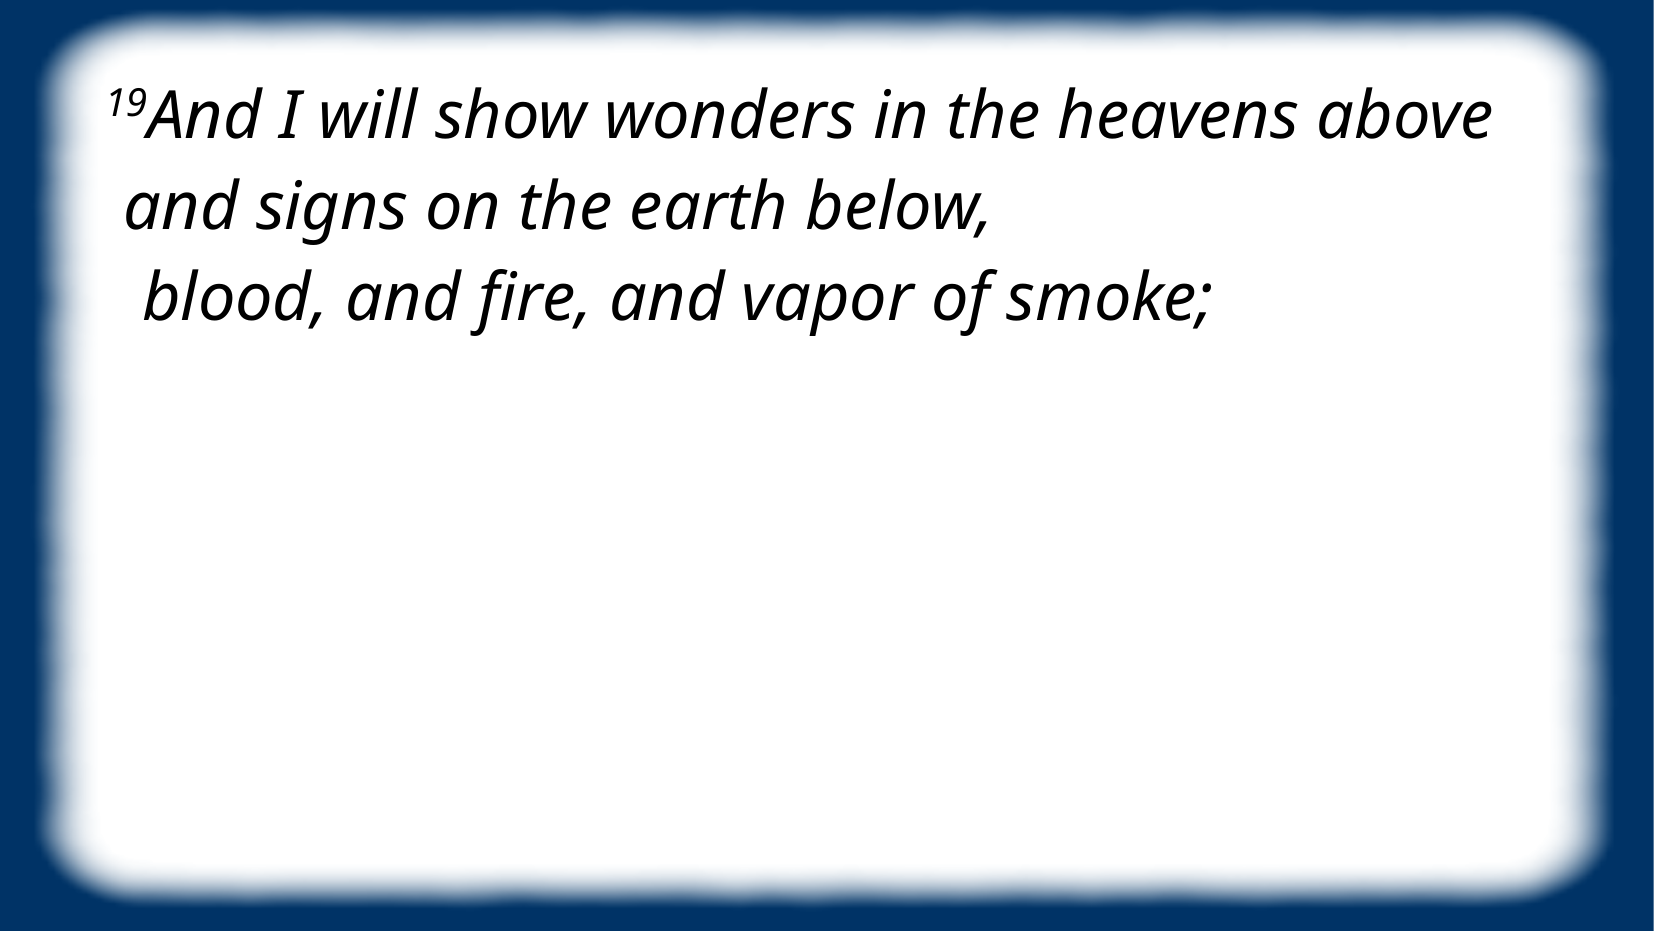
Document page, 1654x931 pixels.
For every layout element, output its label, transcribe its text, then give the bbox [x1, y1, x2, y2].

picture [0, 0, 1654, 931]
text_box 19And I will show wonders in the heavens above and signs on the earth below, blood, and fire, and vapor of smoke; [90, 60, 1561, 436]
